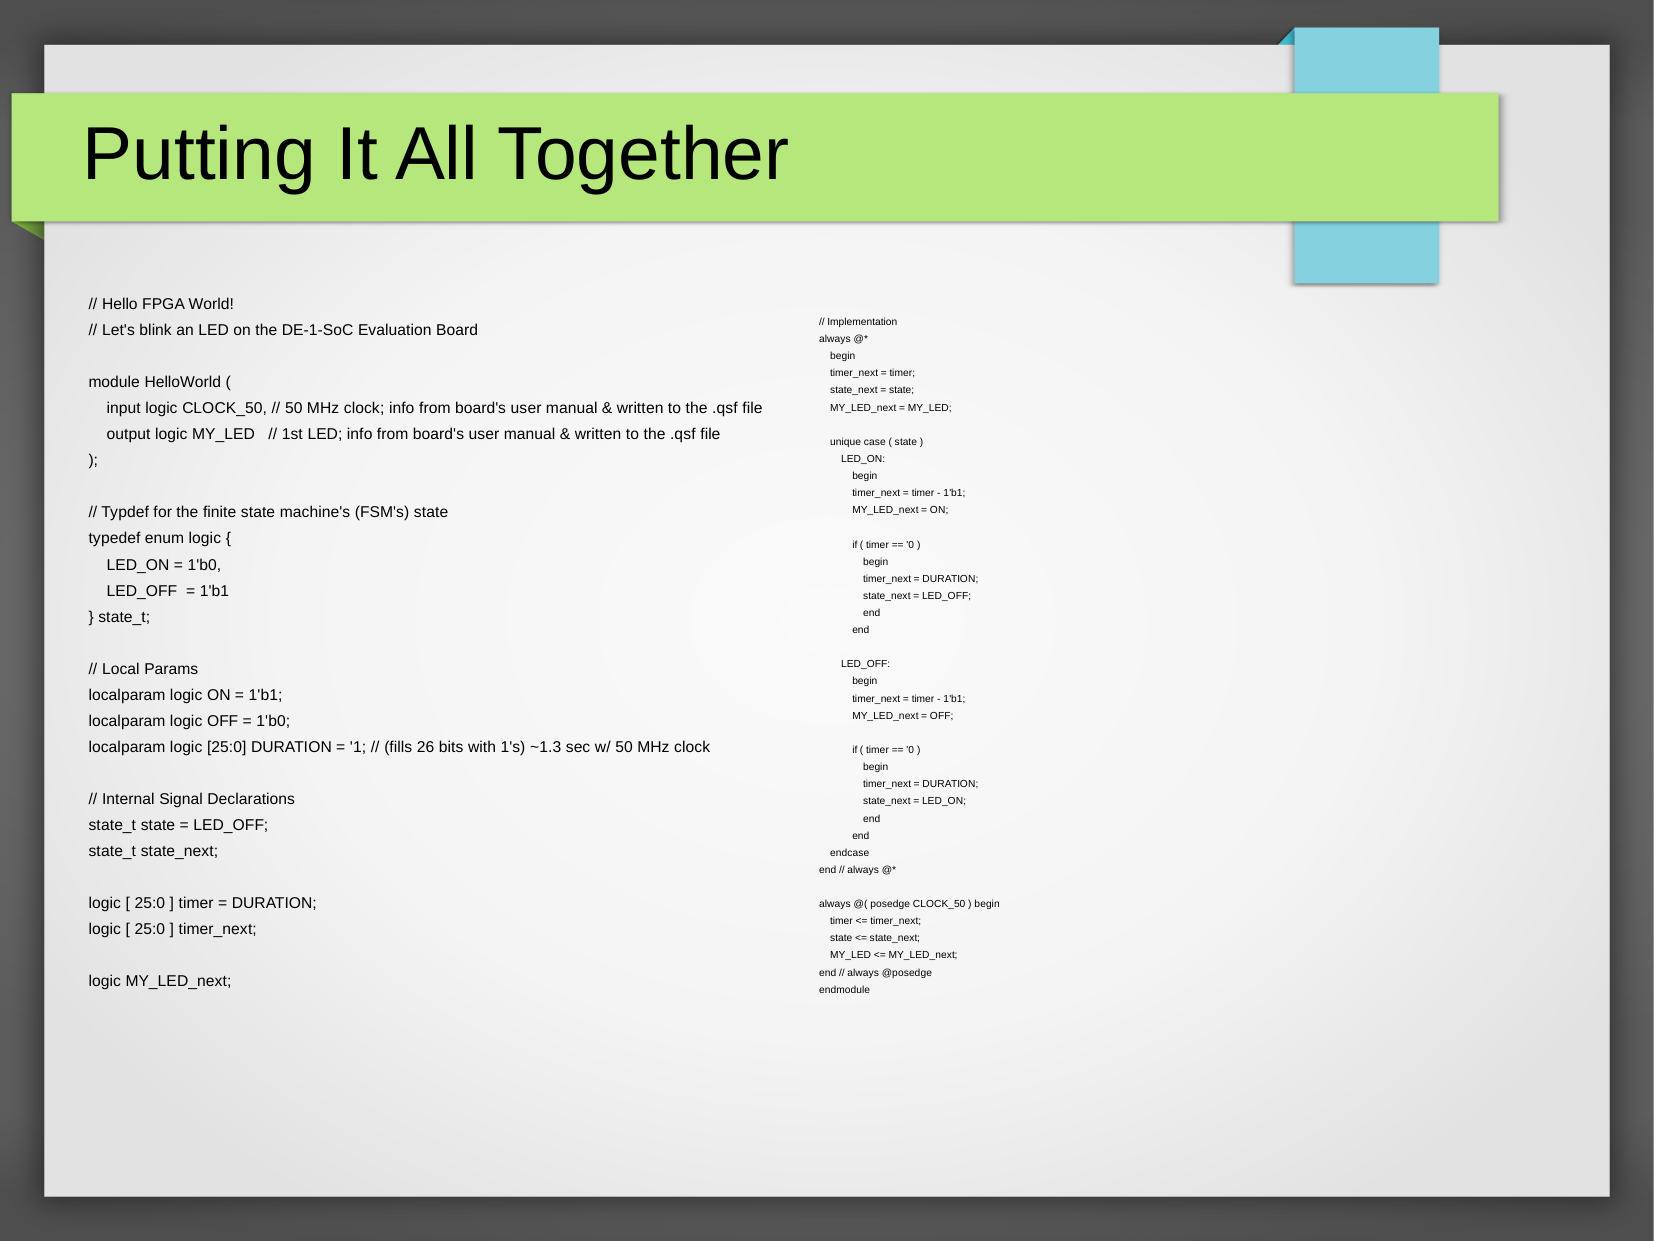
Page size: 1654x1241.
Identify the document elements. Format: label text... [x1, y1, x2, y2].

picture [0, 0, 1654, 1241]
list // Hello FPGA World! // Let's blink an LED on the DE-1-SoC Evaluation Board module HelloWorld ( input logic CLOCK_50, // 50 MHz clock; info from board's user manual & written to the .qsf file output logic MY_LED // 1st LED; info from board's user manual & written to the .qsf file ); // Typdef for the finite state machine's (FSM's) state typedef enum logic { LED_ON = 1'b0, LED_OFF = 1'b1 } state_t; // Local Params localparam logic ON = 1'b1; localparam logic OFF = 1'b0; localparam logic [25:0] DURATION = '1; // (fills 26 bits with 1's) ~1.3 sec w/ 50 MHz clock // Internal Signal Declarations state_t state = LED_OFF; state_t state_next; logic [ 25:0 ] timer = DURATION; logic [ 25:0 ] timer_next; logic MY_LED_next; [88, 295, 815, 1015]
title Putting It All Together [82, 94, 1264, 213]
list // Implementation always @* begin timer_next = timer; state_next = state; MY_LED_next = MY_LED; unique case ( state ) LED_ON: begin timer_next = timer - 1'b1; MY_LED_next = ON; if ( timer == '0 ) begin timer_next = DURATION; state_next = LED_OFF; end end LED_OFF: begin timer_next = timer - 1'b1; MY_LED_next = OFF; if ( timer == '0 ) begin timer_next = DURATION; state_next = LED_ON; end end endcase end // always @* always @( posedge CLOCK_50 ) begin timer <= timer_next; state <= state_next; MY_LED <= MY_LED_next; end // always @posedge endmodule [819, 298, 1546, 1019]
